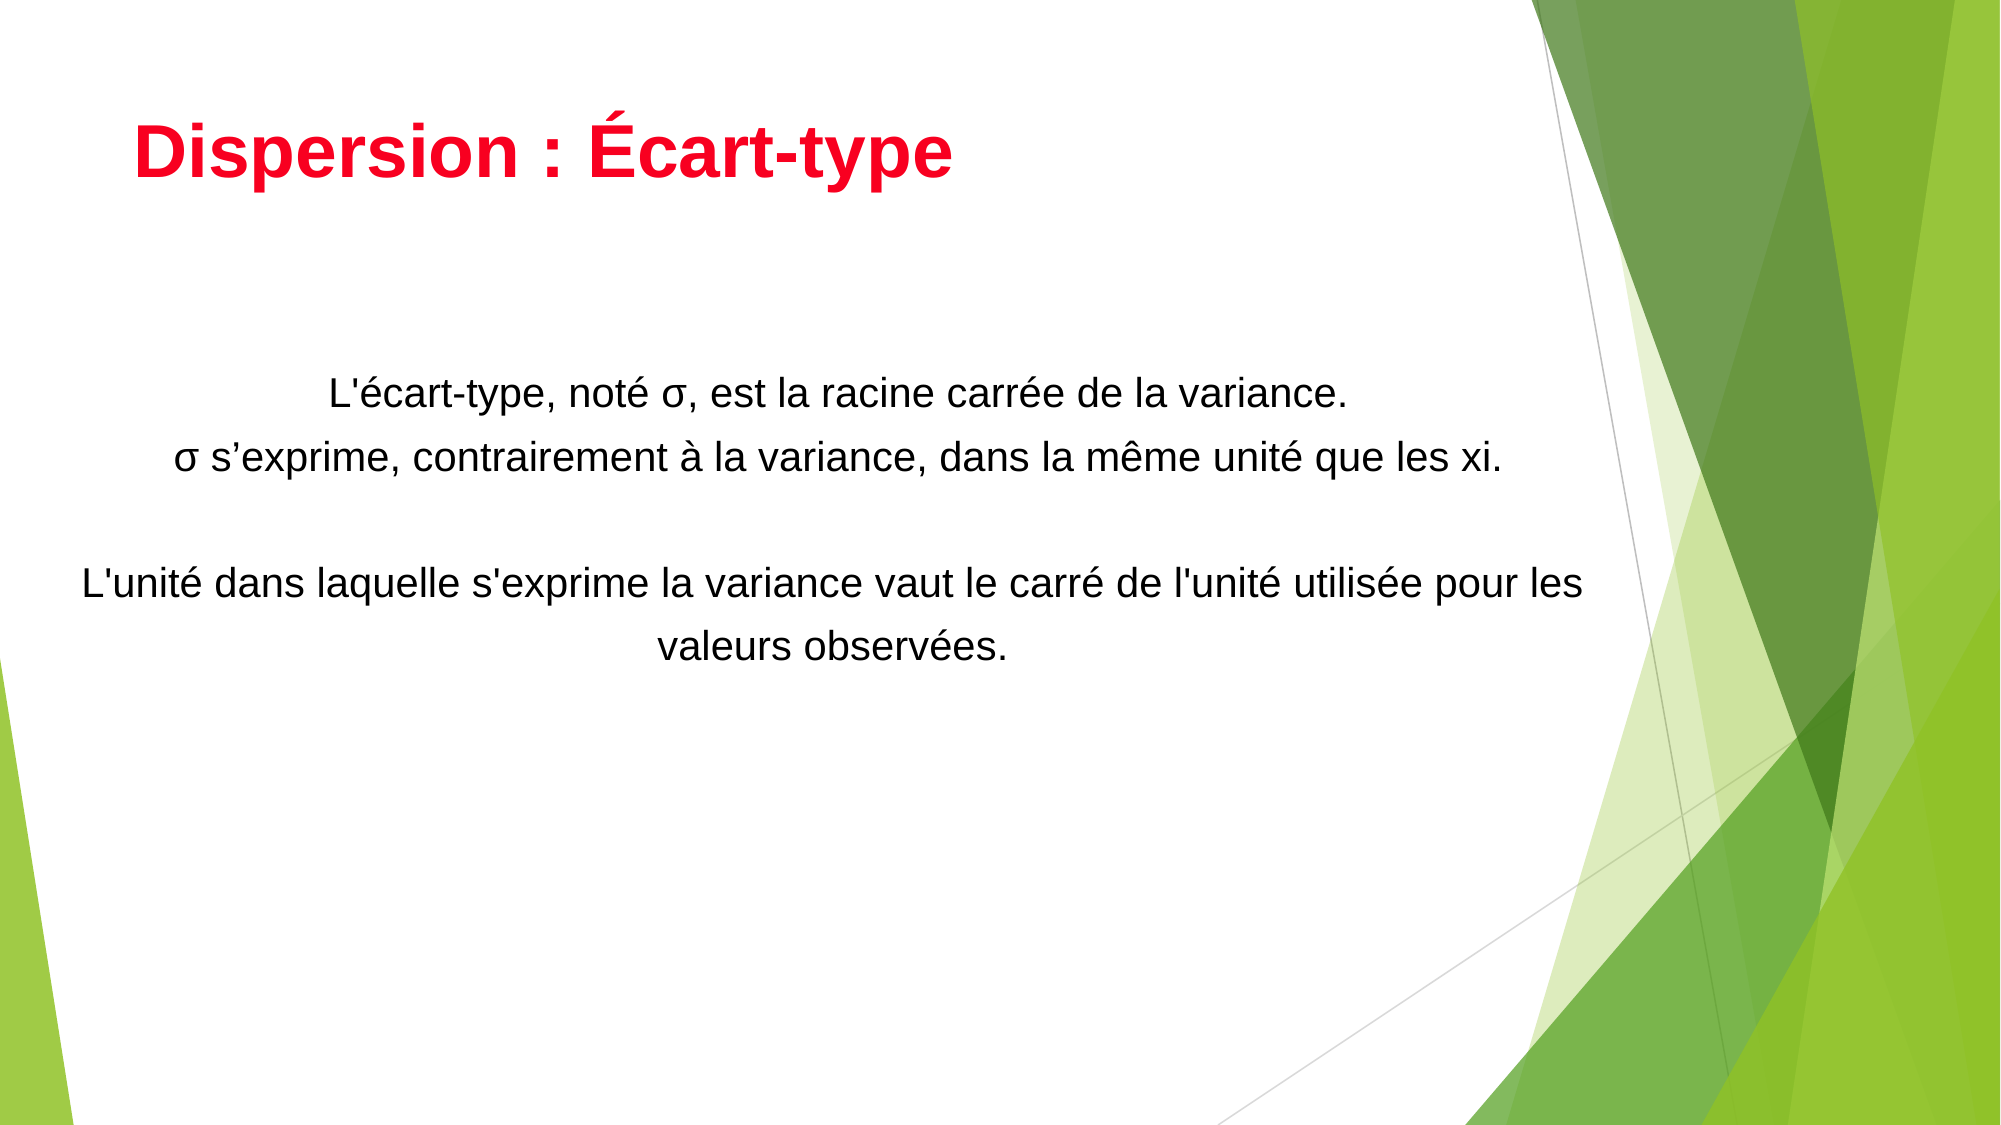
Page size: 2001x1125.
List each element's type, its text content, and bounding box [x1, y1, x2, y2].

list L'écart-type, noté σ, est la racine carrée de la variance. σ s’exprime, contrairement à la variance, dans la même unité que les xi. L'unité dans laquelle s'exprime la variance vaut le carré de l'unité utilisée pour les valeurs observées. [35, 307, 1642, 985]
title Dispersion : Écart-type [118, 94, 1529, 230]
